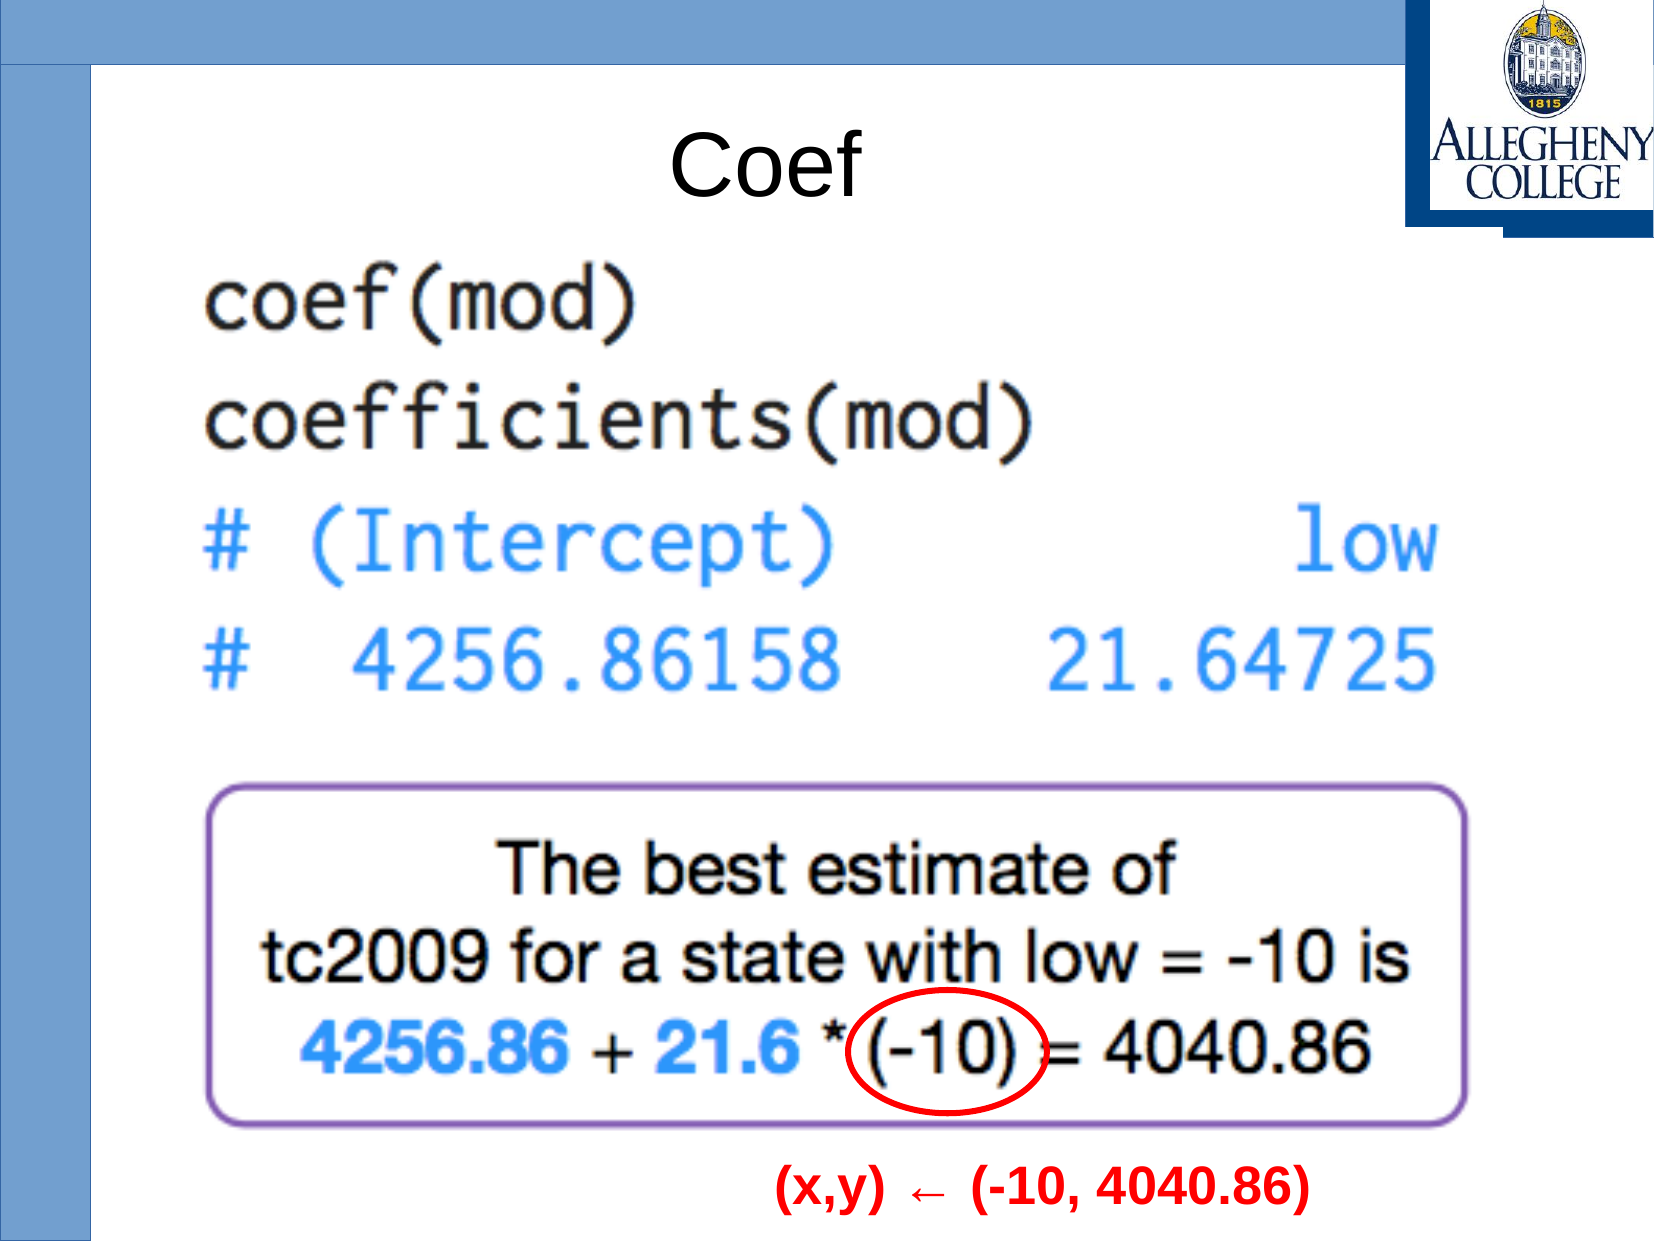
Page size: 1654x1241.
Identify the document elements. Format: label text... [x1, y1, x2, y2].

title Coef [118, 65, 1405, 269]
picture [1430, 0, 1654, 210]
picture [160, 227, 1503, 1156]
text_box [0, 0, 1654, 1241]
text_box (x,y) ← (-10, 4040.86) [760, 1147, 1342, 1224]
